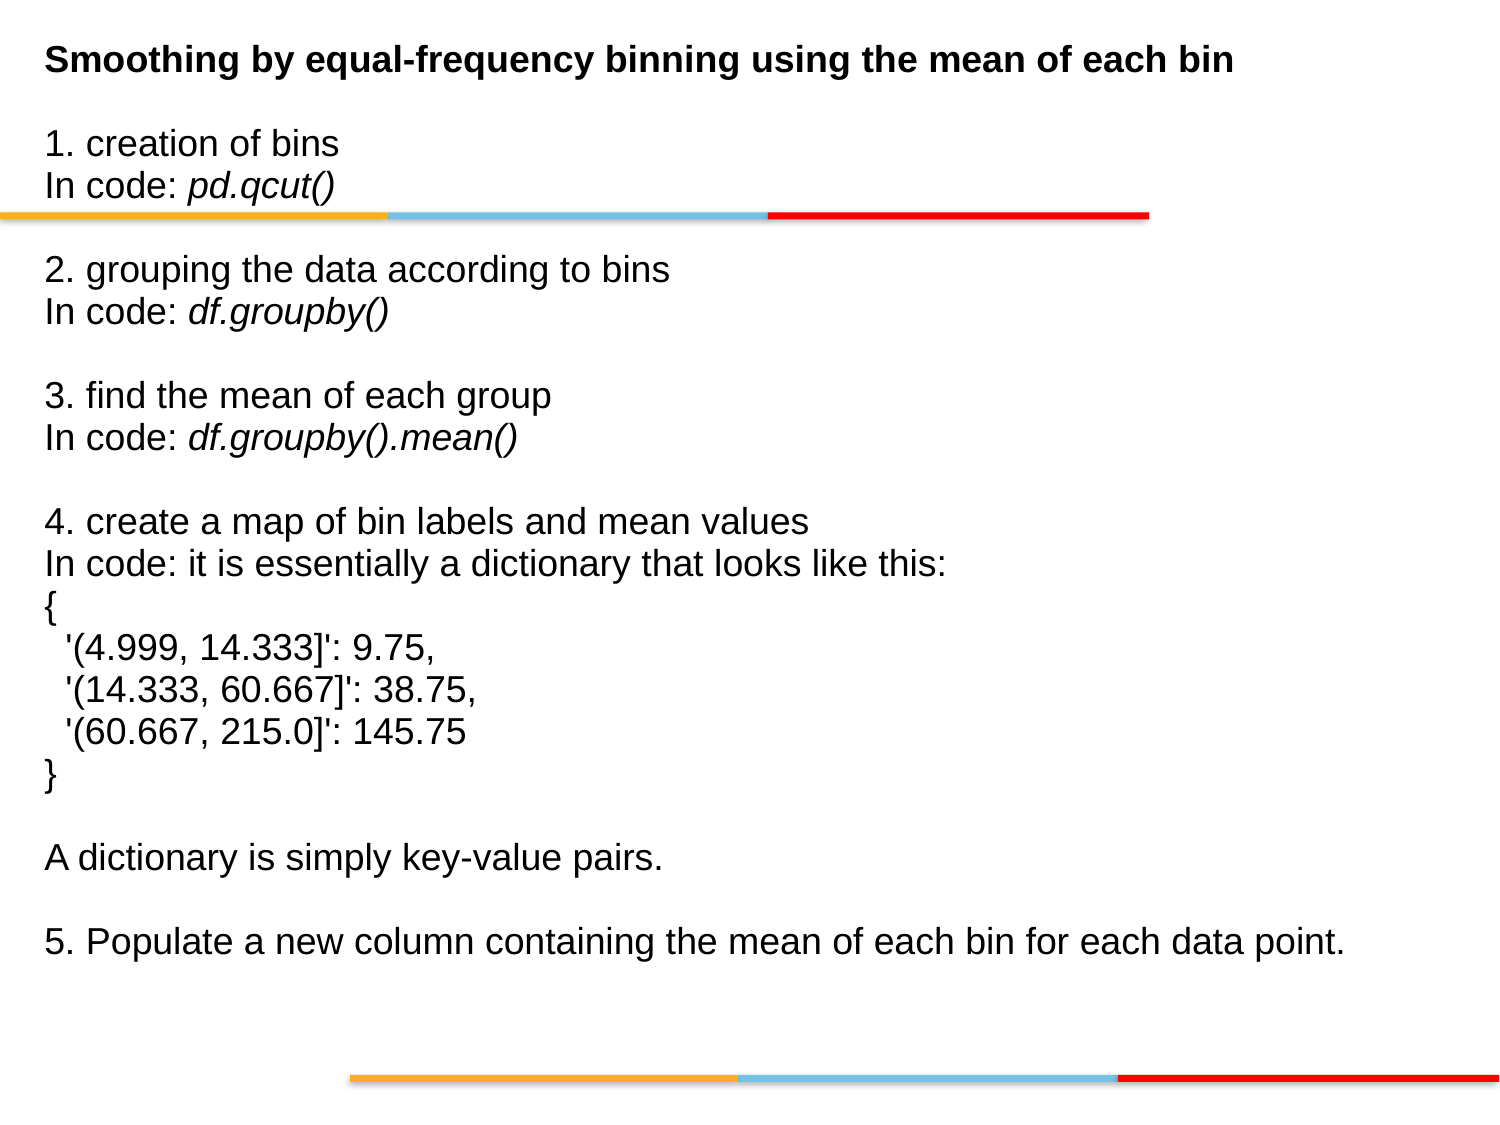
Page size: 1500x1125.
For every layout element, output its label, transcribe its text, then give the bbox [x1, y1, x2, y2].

text_box Smoothing by equal-frequency binning using the mean of each bin 1. creation of bins In code: pd.qcut() 2. grouping the data according to bins In code: df.groupby() 3. find the mean of each group In code: df.groupby().mean() 4. create a map of bin labels and mean values In code: it is essentially a dictionary that looks like this: { '(4.999, 14.333]': 9.75, '(14.333, 60.667]': 38.75, '(60.667, 215.0]': 145.75 } A dictionary is simply key-value pairs. 5. Populate a new column containing the mean of each bin for each data point. [29, 31, 1447, 970]
